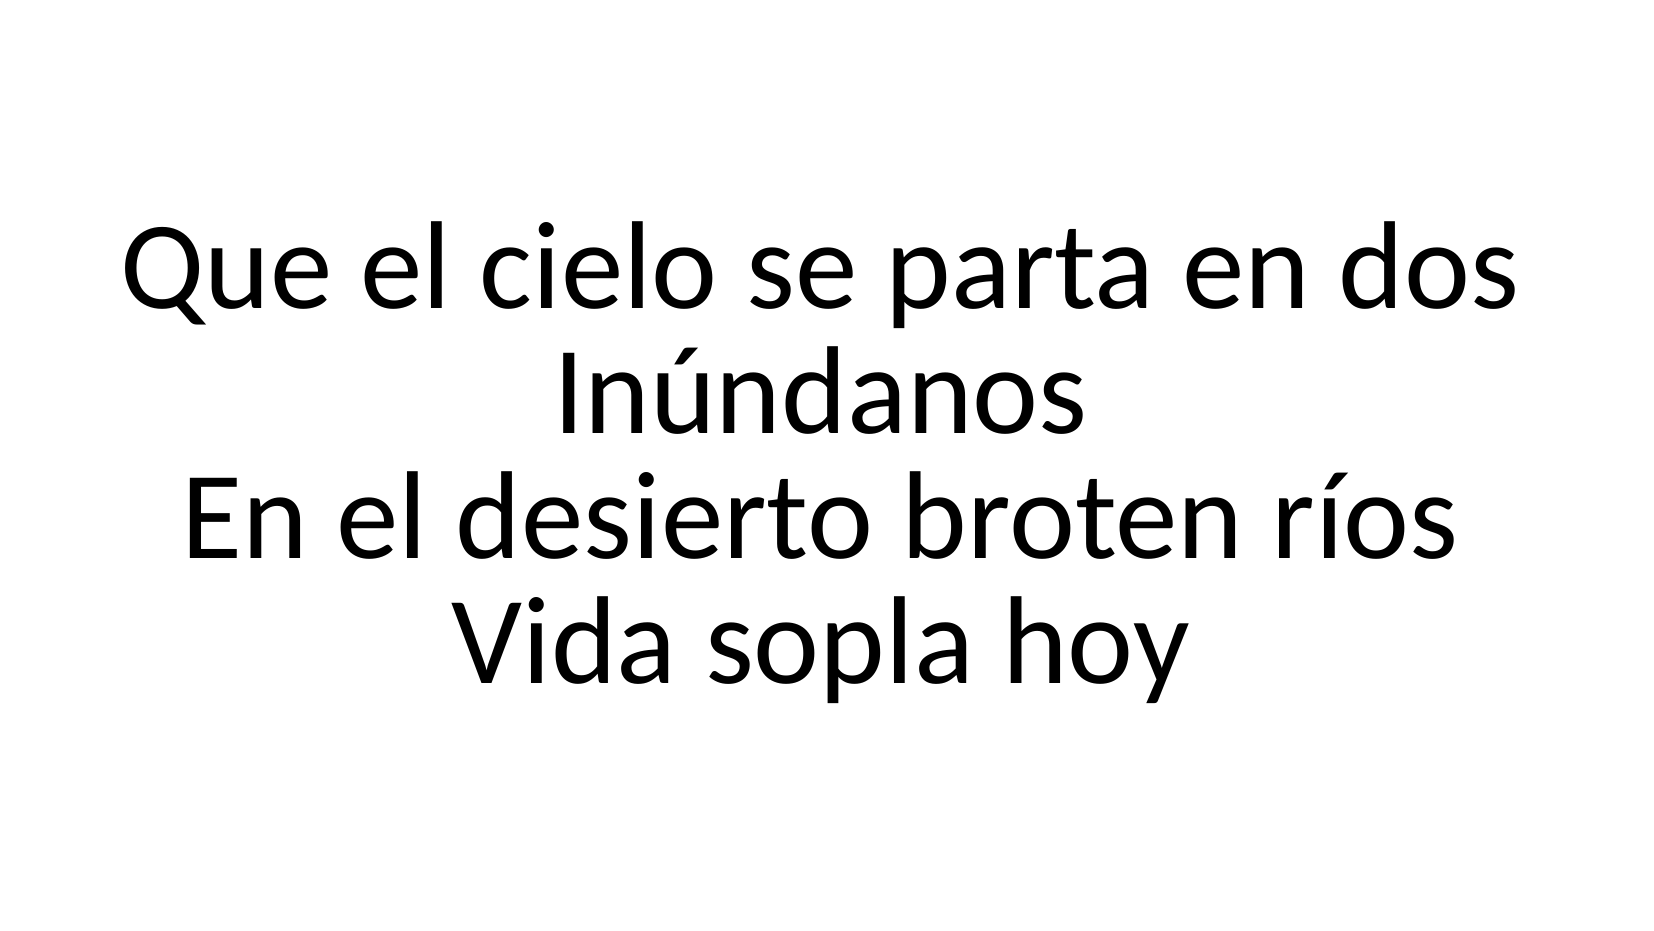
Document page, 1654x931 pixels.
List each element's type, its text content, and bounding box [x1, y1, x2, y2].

title Que el cielo se parta en dos Inúndanos En el desierto broten ríos Vida sopla hoy [0, 0, 1642, 931]
